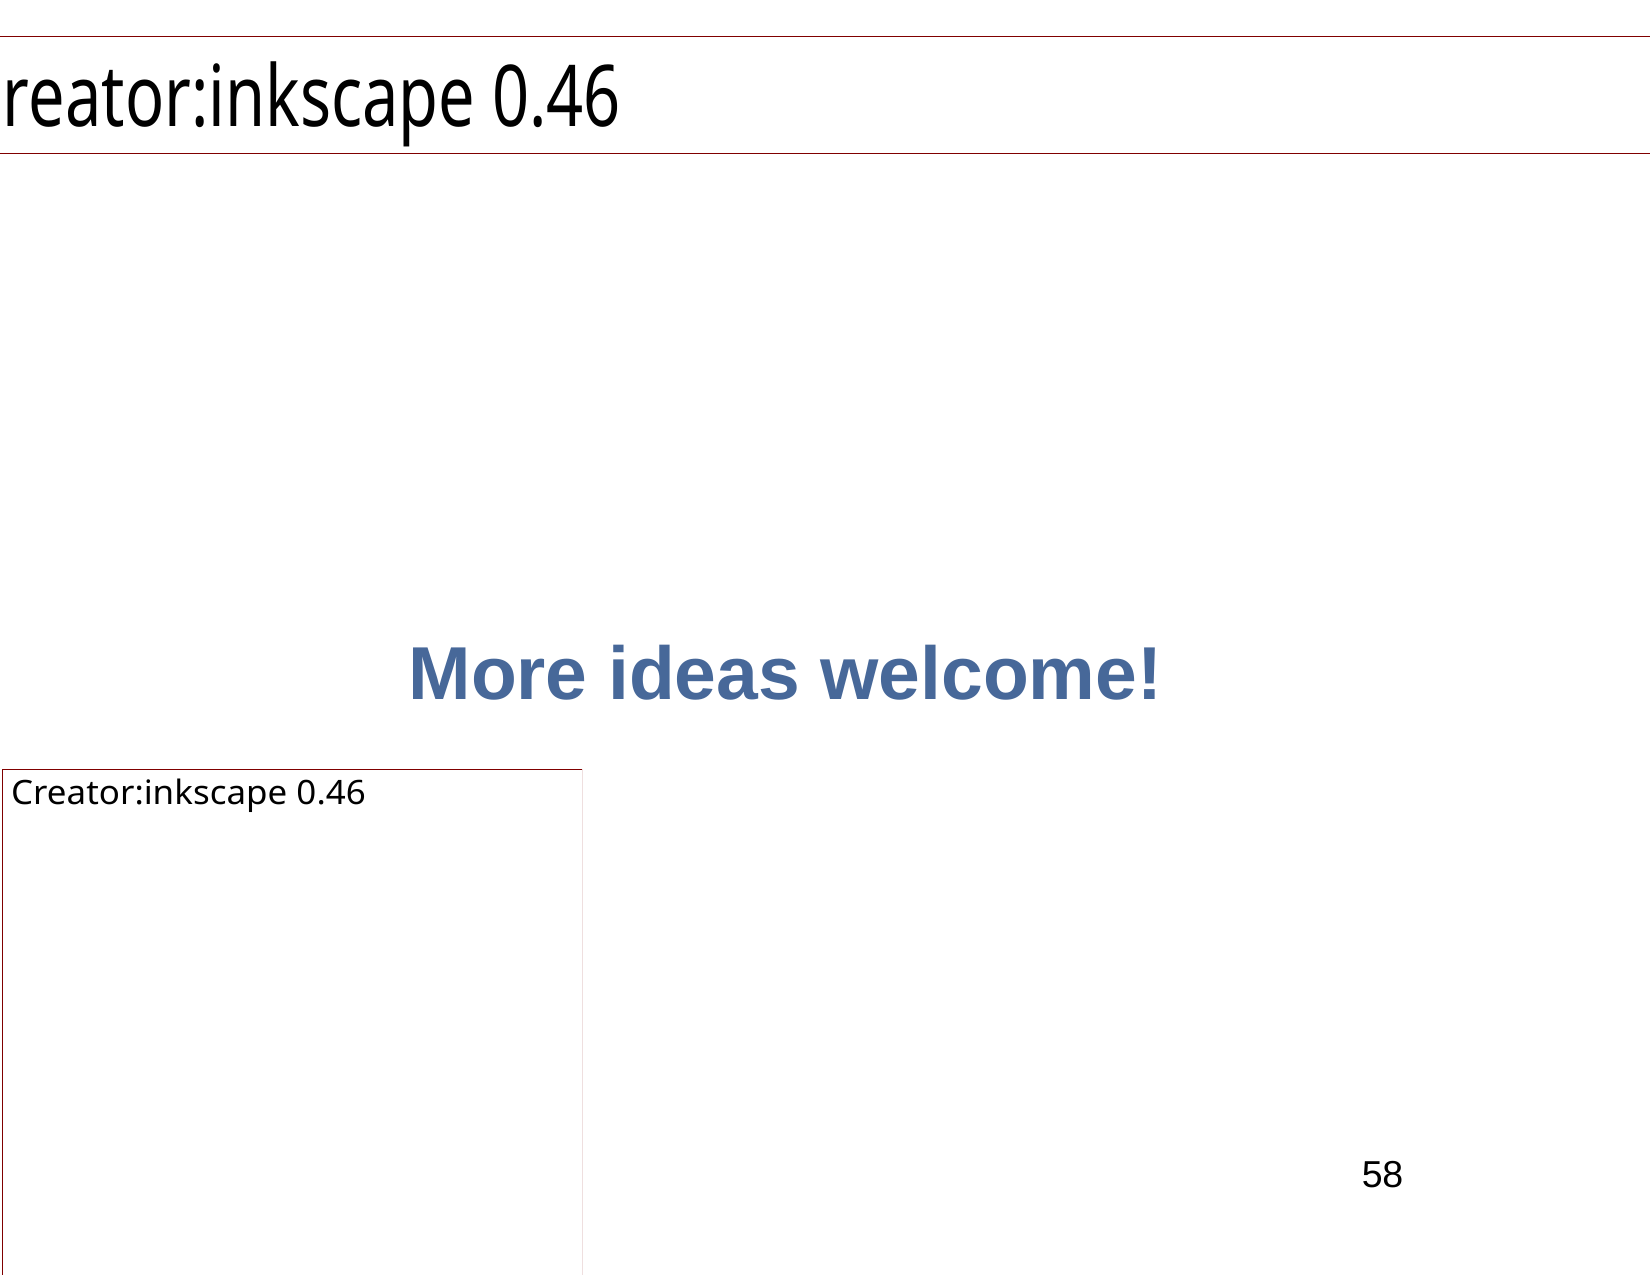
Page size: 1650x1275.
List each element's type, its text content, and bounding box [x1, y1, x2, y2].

title More ideas welcome! [95, 579, 1476, 774]
